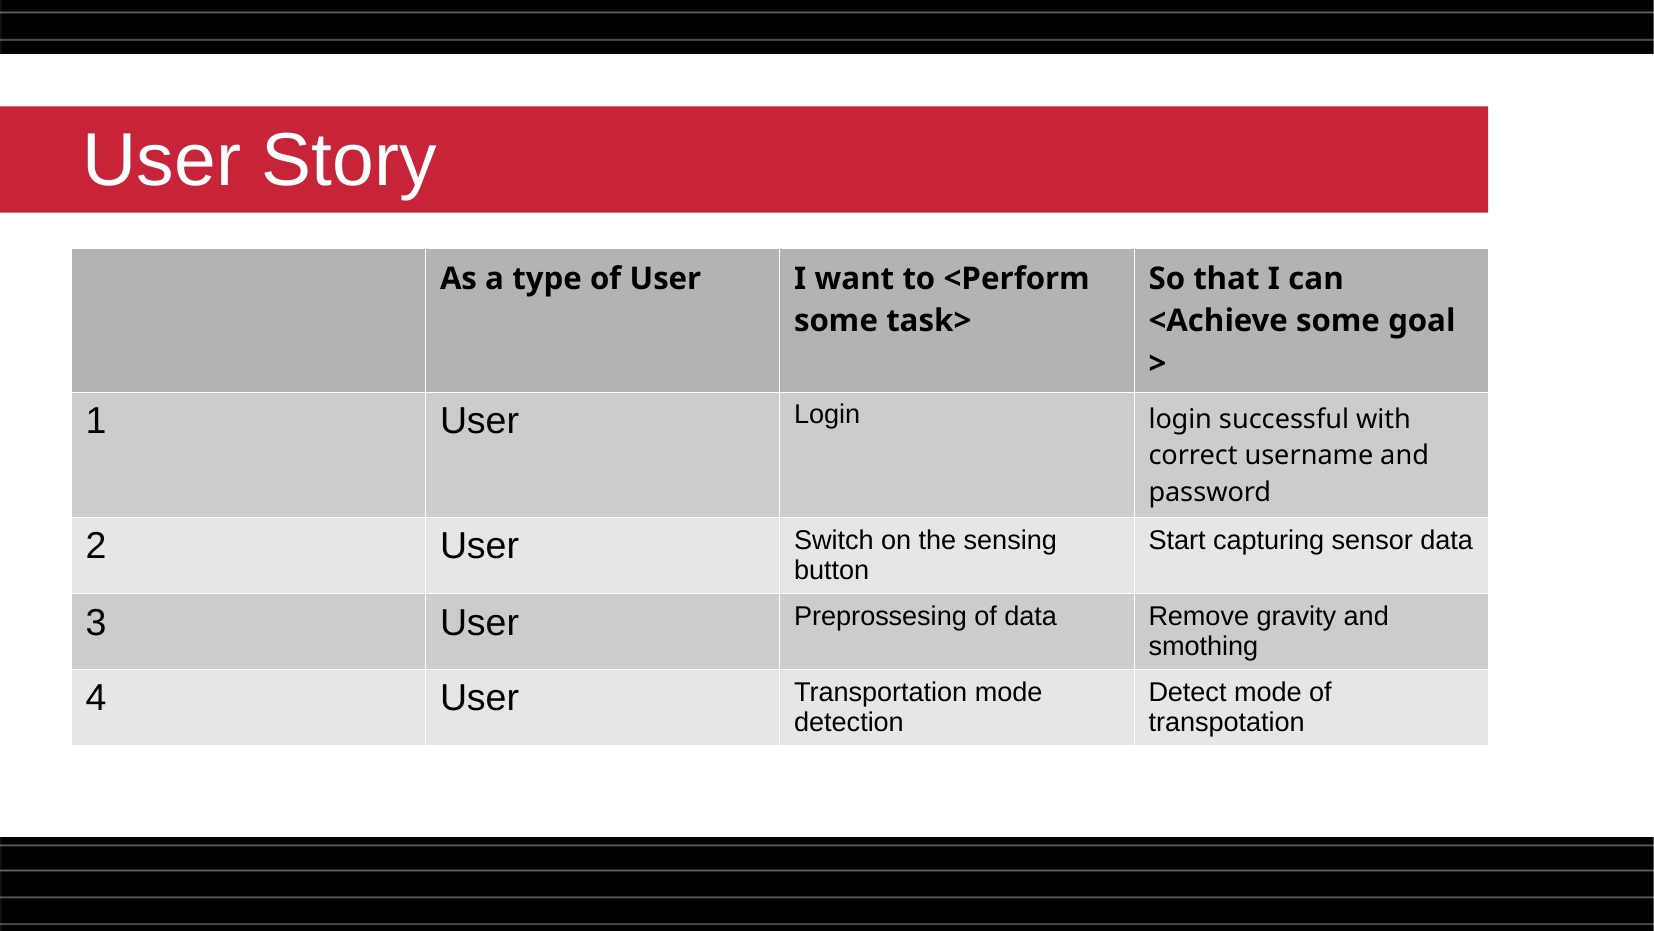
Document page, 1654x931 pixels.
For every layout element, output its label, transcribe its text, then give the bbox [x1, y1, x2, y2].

table_cell 1 [72, 393, 425, 517]
picture [0, 837, 1654, 931]
table_header [72, 249, 425, 392]
table_cell User [426, 670, 779, 745]
table_cell 3 [72, 594, 425, 669]
table_cell login successful with correct username and password [1135, 393, 1488, 517]
table_header I want to <Perform some task> [780, 249, 1134, 392]
table_cell Remove gravity and smothing [1135, 594, 1488, 669]
table_cell User [426, 594, 779, 669]
table_cell Login [780, 393, 1134, 517]
table_cell Switch on the sensing button [780, 518, 1134, 593]
picture [0, 0, 1654, 54]
table_header As a type of User [426, 249, 779, 392]
table_cell Start capturing sensor data [1135, 518, 1488, 593]
table_cell 4 [72, 670, 425, 745]
table_cell User [426, 393, 779, 517]
title User Story [0, 106, 1489, 213]
table_cell User [426, 518, 779, 593]
table_cell 2 [72, 518, 425, 593]
table_cell Transportation mode detection [780, 670, 1134, 745]
table_cell Detect mode of transpotation [1135, 670, 1488, 745]
table_cell Preprossesing of data [780, 594, 1134, 669]
table_header So that I can <Achieve some goal > [1135, 249, 1488, 392]
